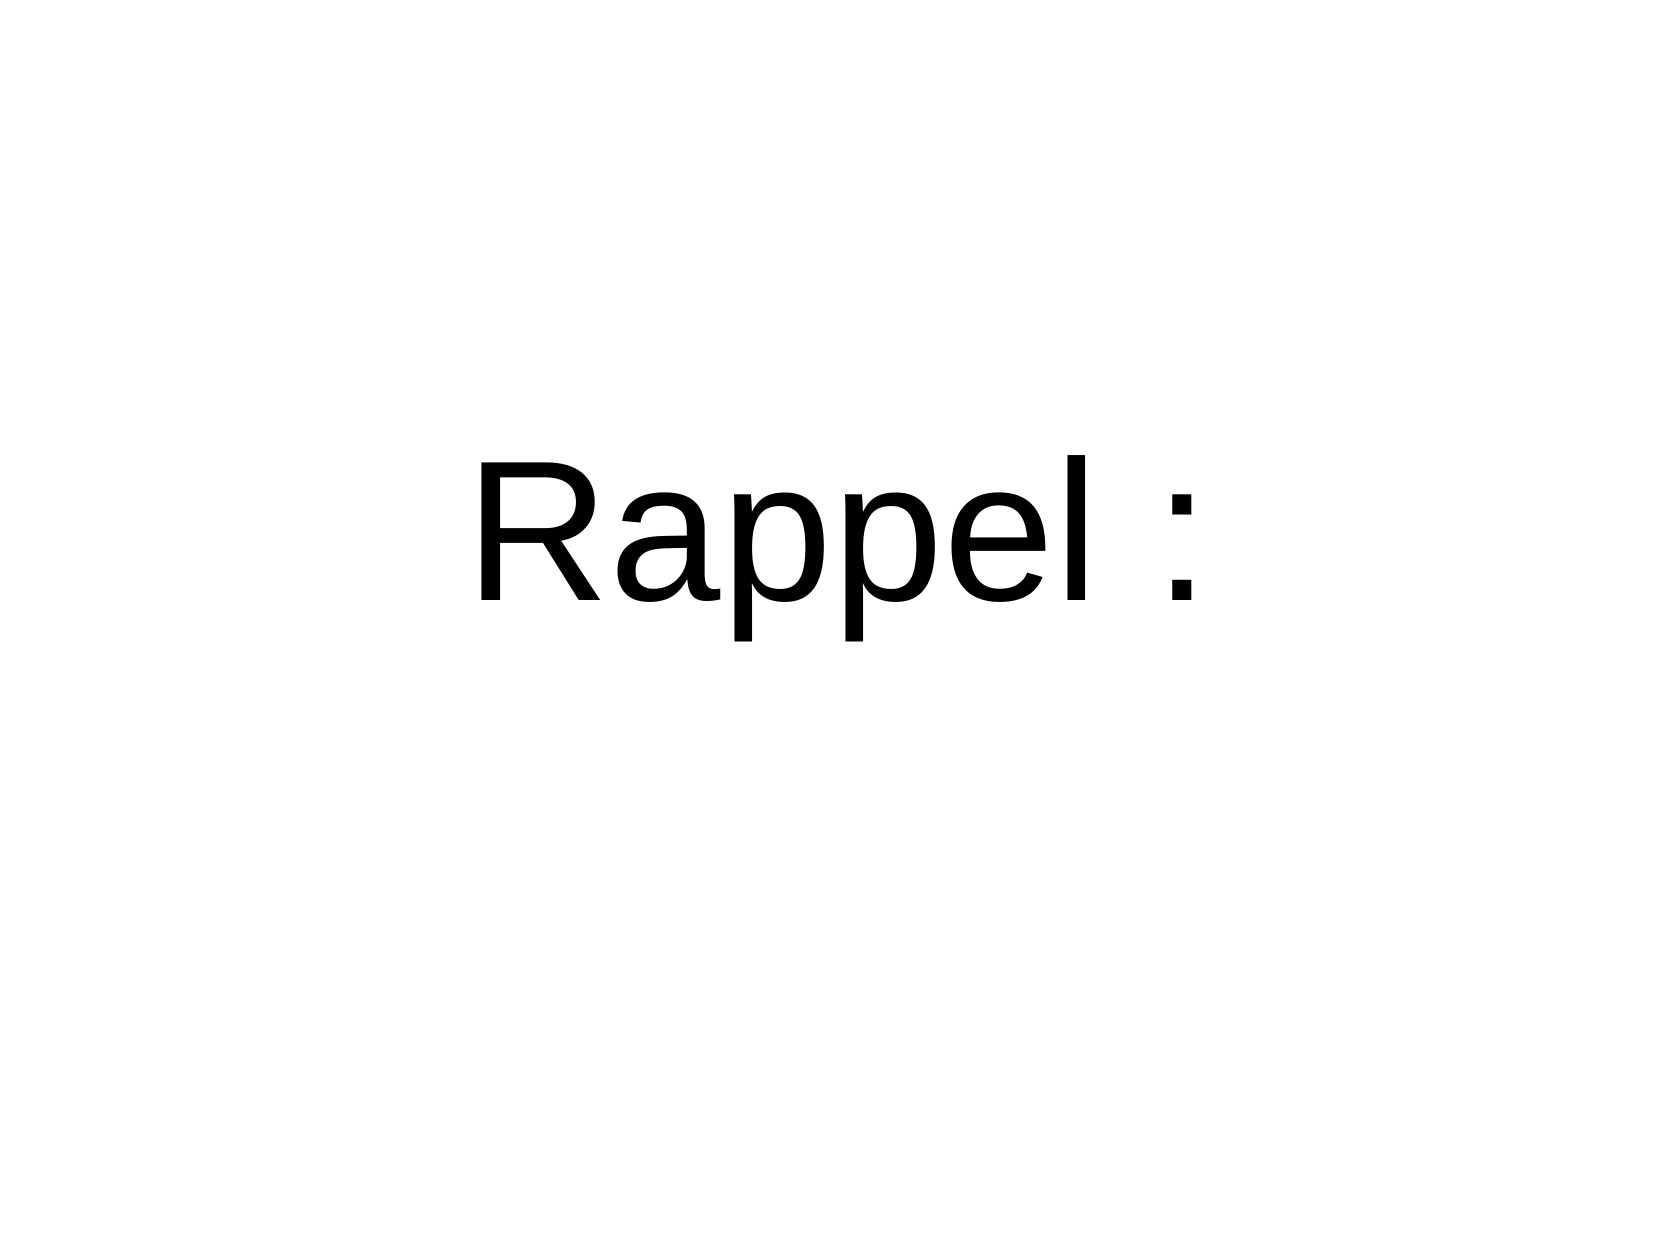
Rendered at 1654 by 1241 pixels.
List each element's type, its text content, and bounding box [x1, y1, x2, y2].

title Rappel : [10, 295, 1654, 768]
